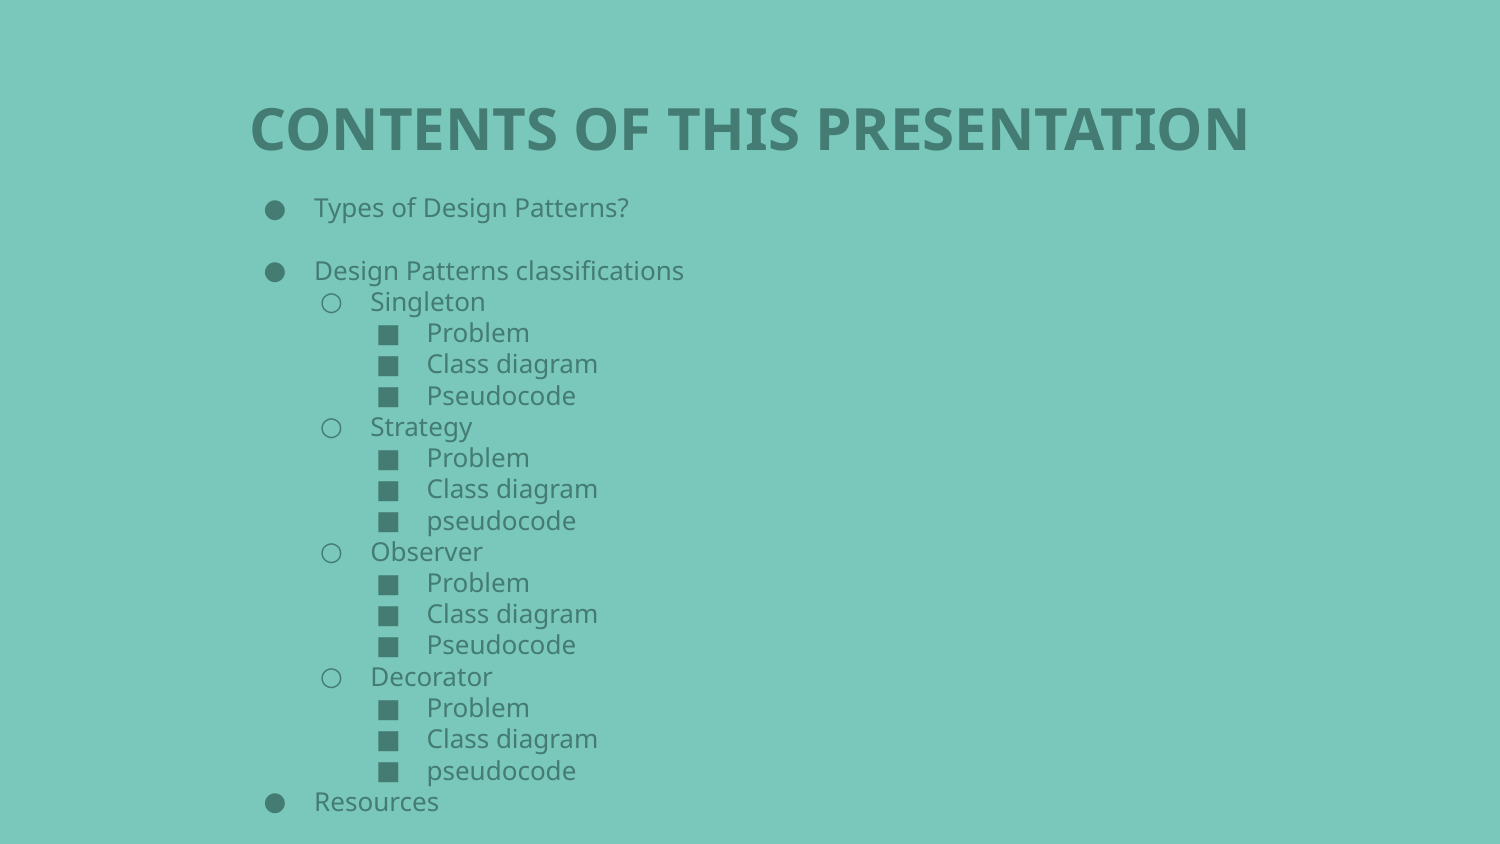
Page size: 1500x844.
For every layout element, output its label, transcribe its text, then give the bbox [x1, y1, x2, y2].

title CONTENTS OF THIS PRESENTATION [98, 82, 1402, 177]
list Types of Design Patterns? Design Patterns classifications Singleton Problem Class diagram Pseudocode Strategy Problem Class diagram pseudocode Observer Problem Class diagram Pseudocode Decorator Problem Class diagram pseudocode Resources [149, 177, 1351, 716]
